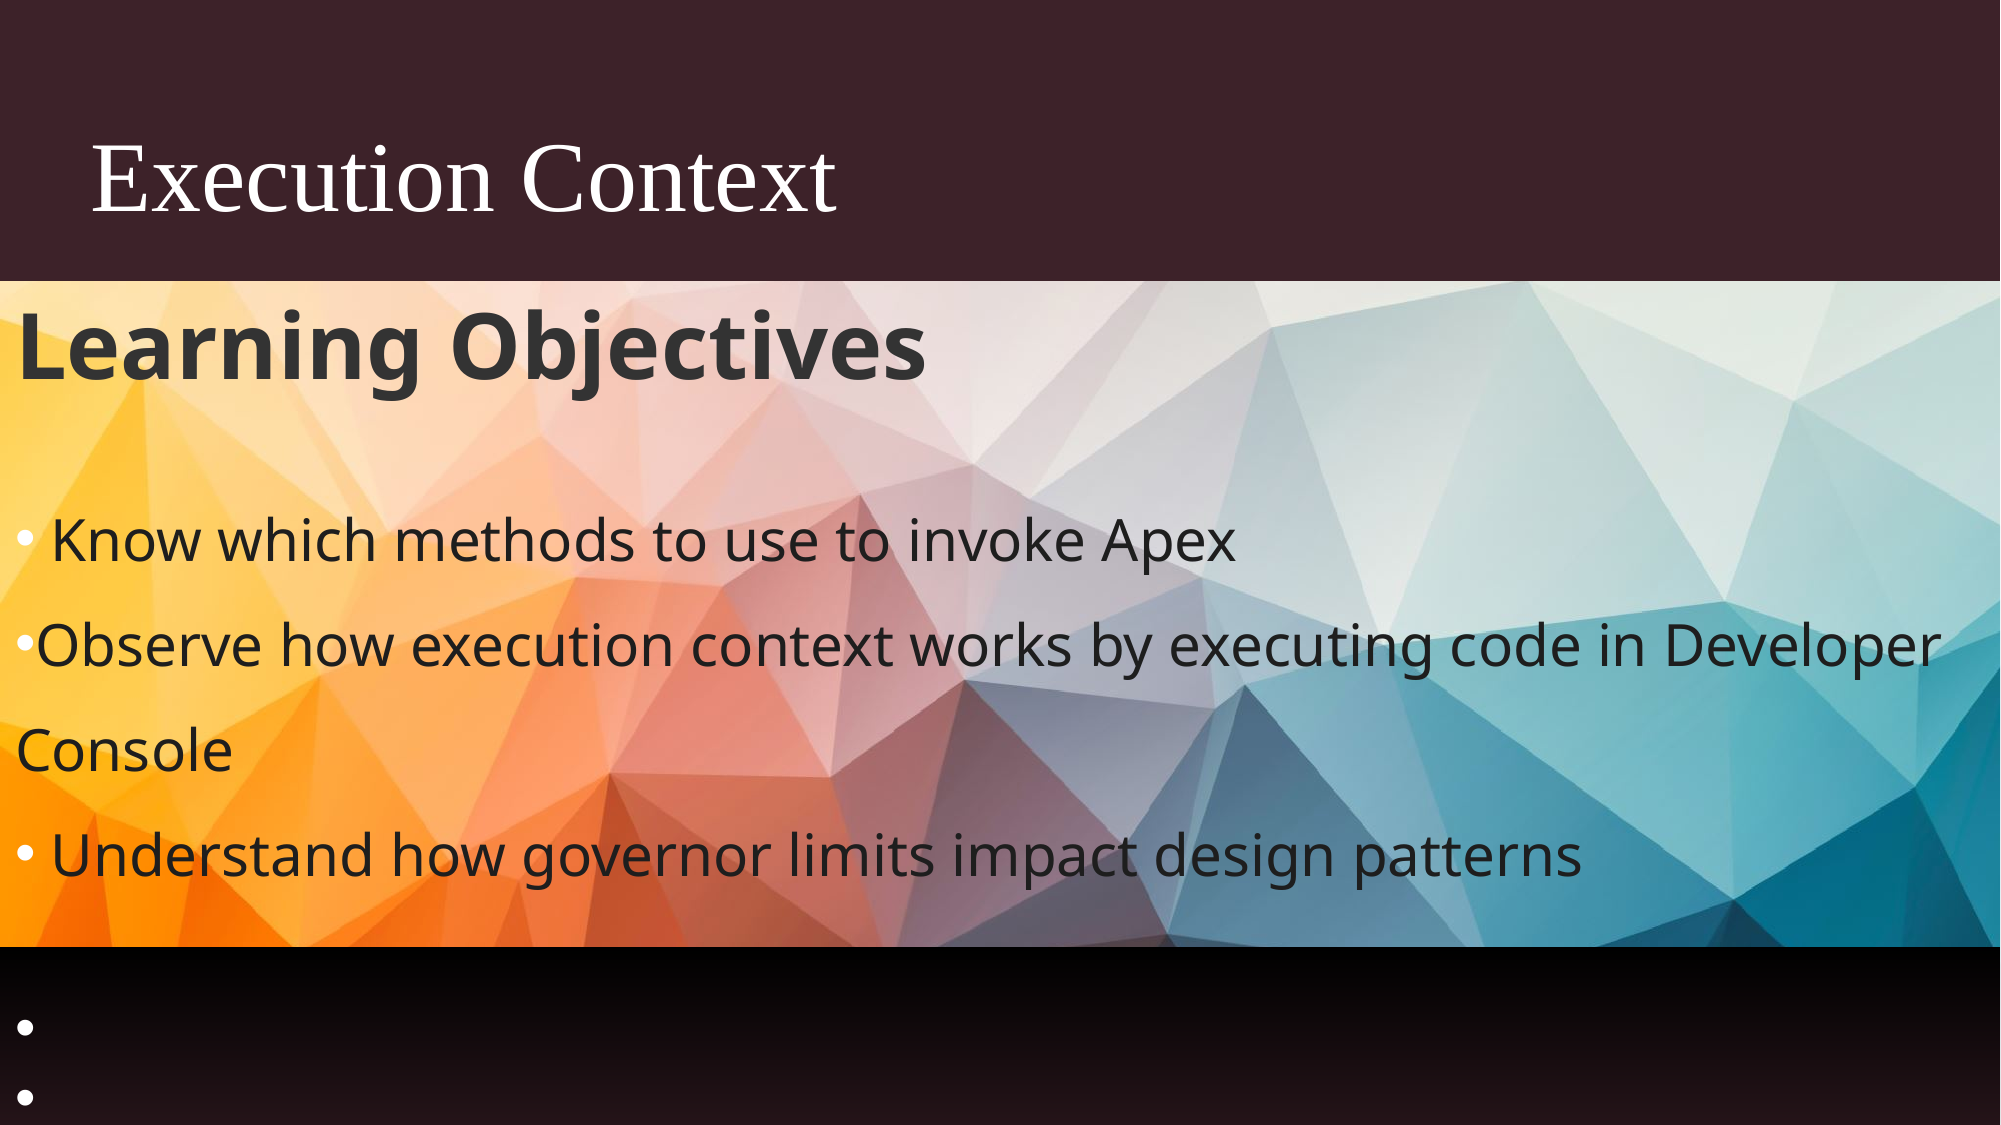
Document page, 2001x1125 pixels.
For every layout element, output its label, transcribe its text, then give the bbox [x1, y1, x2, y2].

title Execution Context [90, 90, 1136, 252]
text_box [0, 1089, 2000, 1125]
text_box [0, 0, 2000, 280]
text_box Learning Objectives Know which methods to use to invoke Apex Observe how execution context works by executing code in Developer Console Understand how governor limits impact design patterns [0, 280, 2000, 1089]
